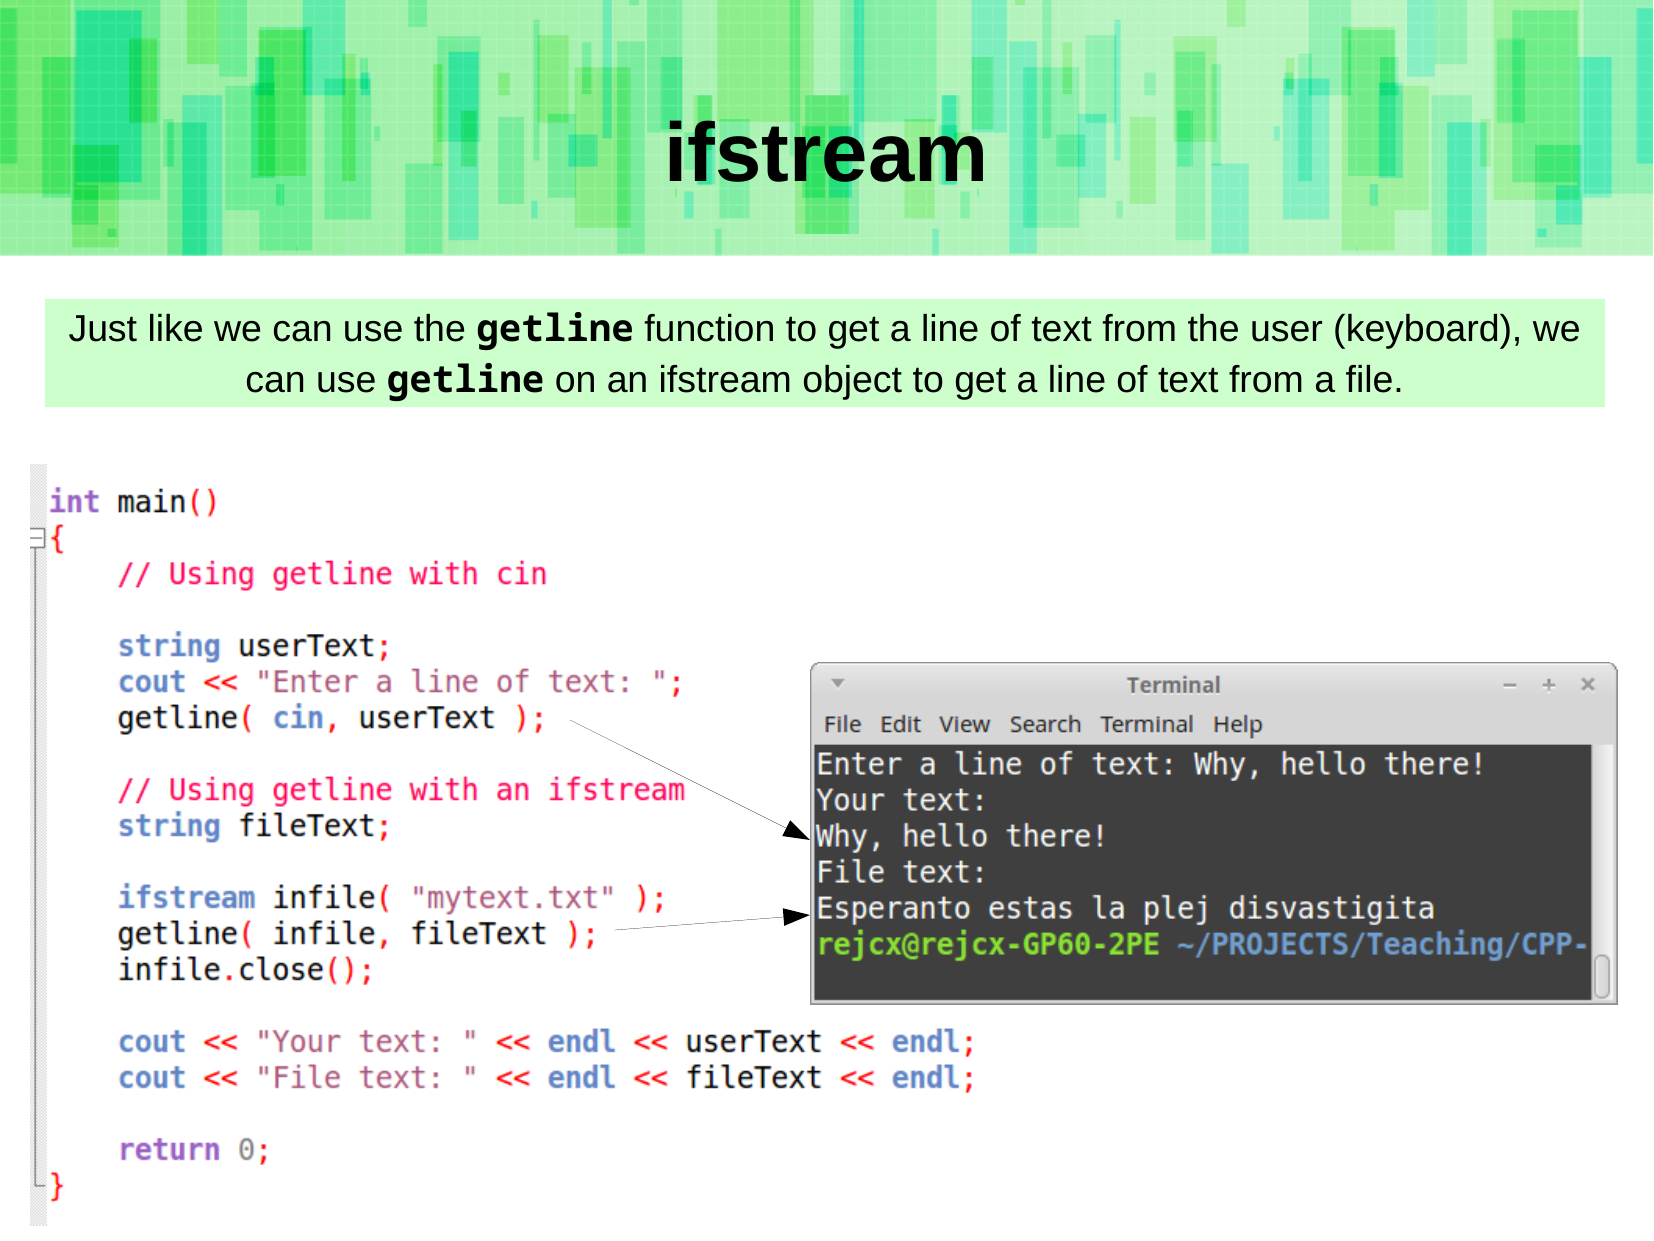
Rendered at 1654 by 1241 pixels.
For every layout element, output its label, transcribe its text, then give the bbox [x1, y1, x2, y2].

picture [0, 0, 1654, 1241]
text_box Just like we can use the getline function to get a line of text from the user (keyboard), we can use getline on an ifstream object to get a line of text from a file. [45, 300, 1606, 406]
title ifstream [82, 49, 1571, 257]
